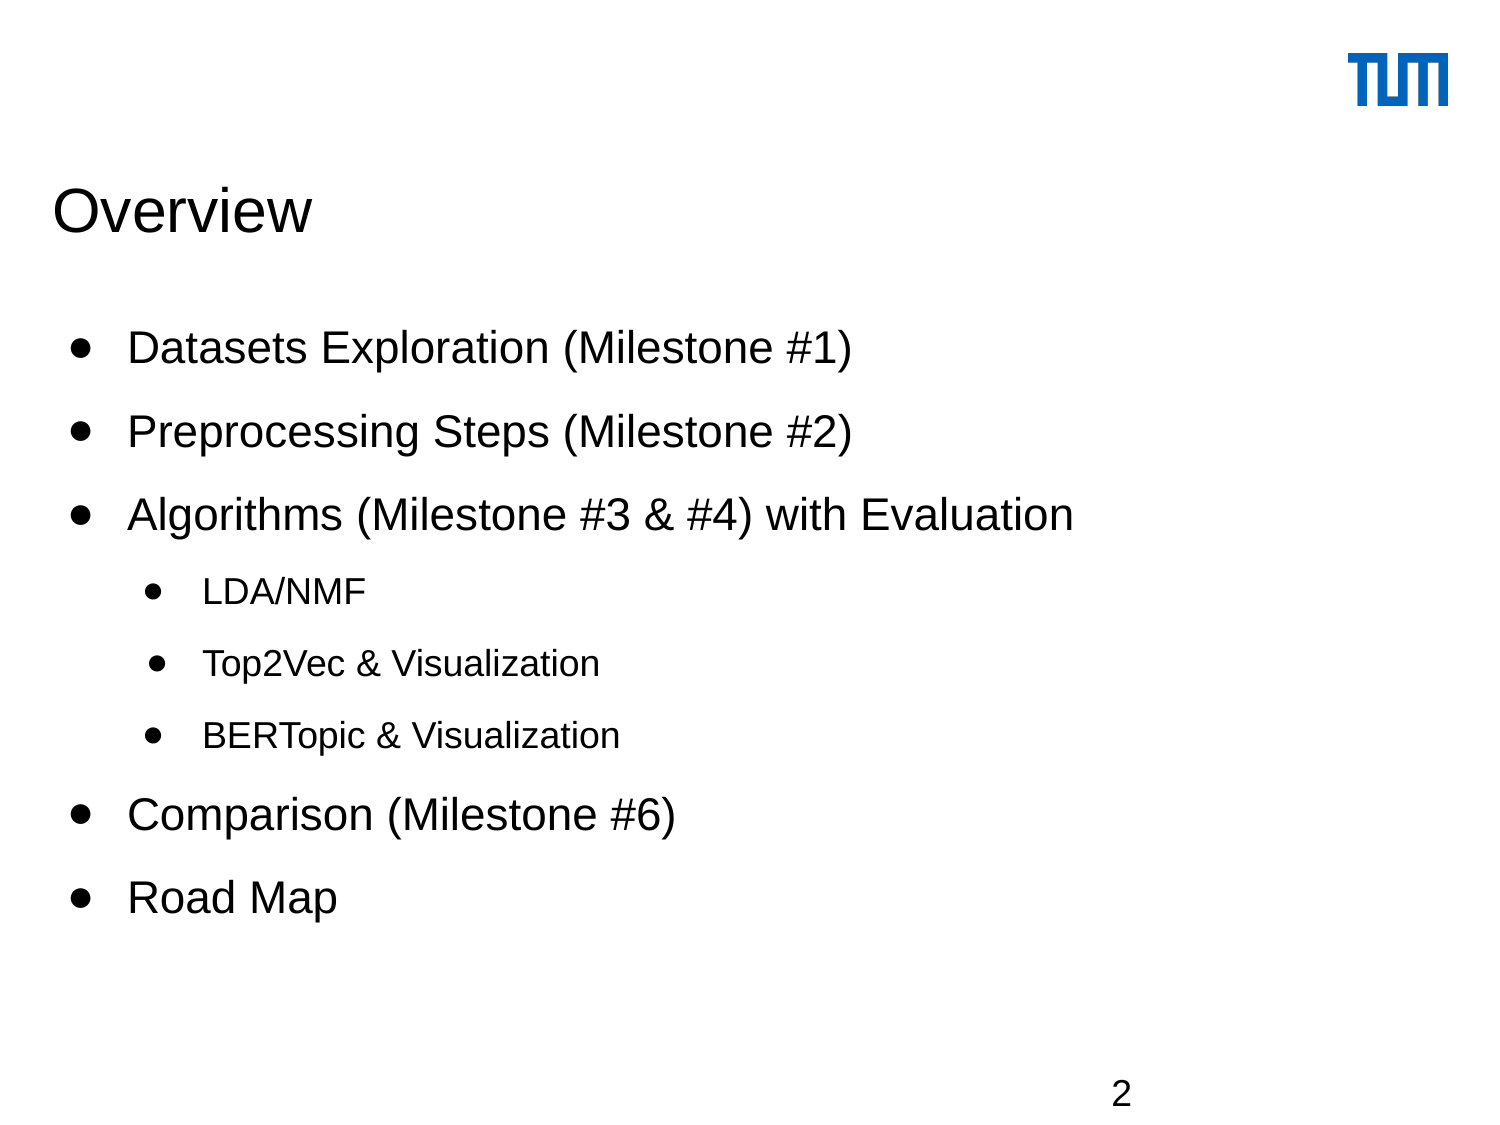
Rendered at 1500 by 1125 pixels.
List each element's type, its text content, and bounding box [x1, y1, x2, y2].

text_box Overview [241, 202, 258, 212]
text_box Overview [141, 202, 158, 212]
text_box Overview [52, 165, 1449, 233]
text_box Datasets Exploration (Milestone #1) Preprocessing Steps (Milestone #2) Algorithms (Milestone #3 & #4) with Evaluation LDA/NMF Top2Vec & Visualization BERTopic & Visualization Comparison (Milestone #6) Road Map [52, 310, 1448, 960]
text_box Overview [61, 193, 92, 228]
text_box <number> [1111, 1061, 1448, 1122]
picture [1348, 53, 1448, 106]
